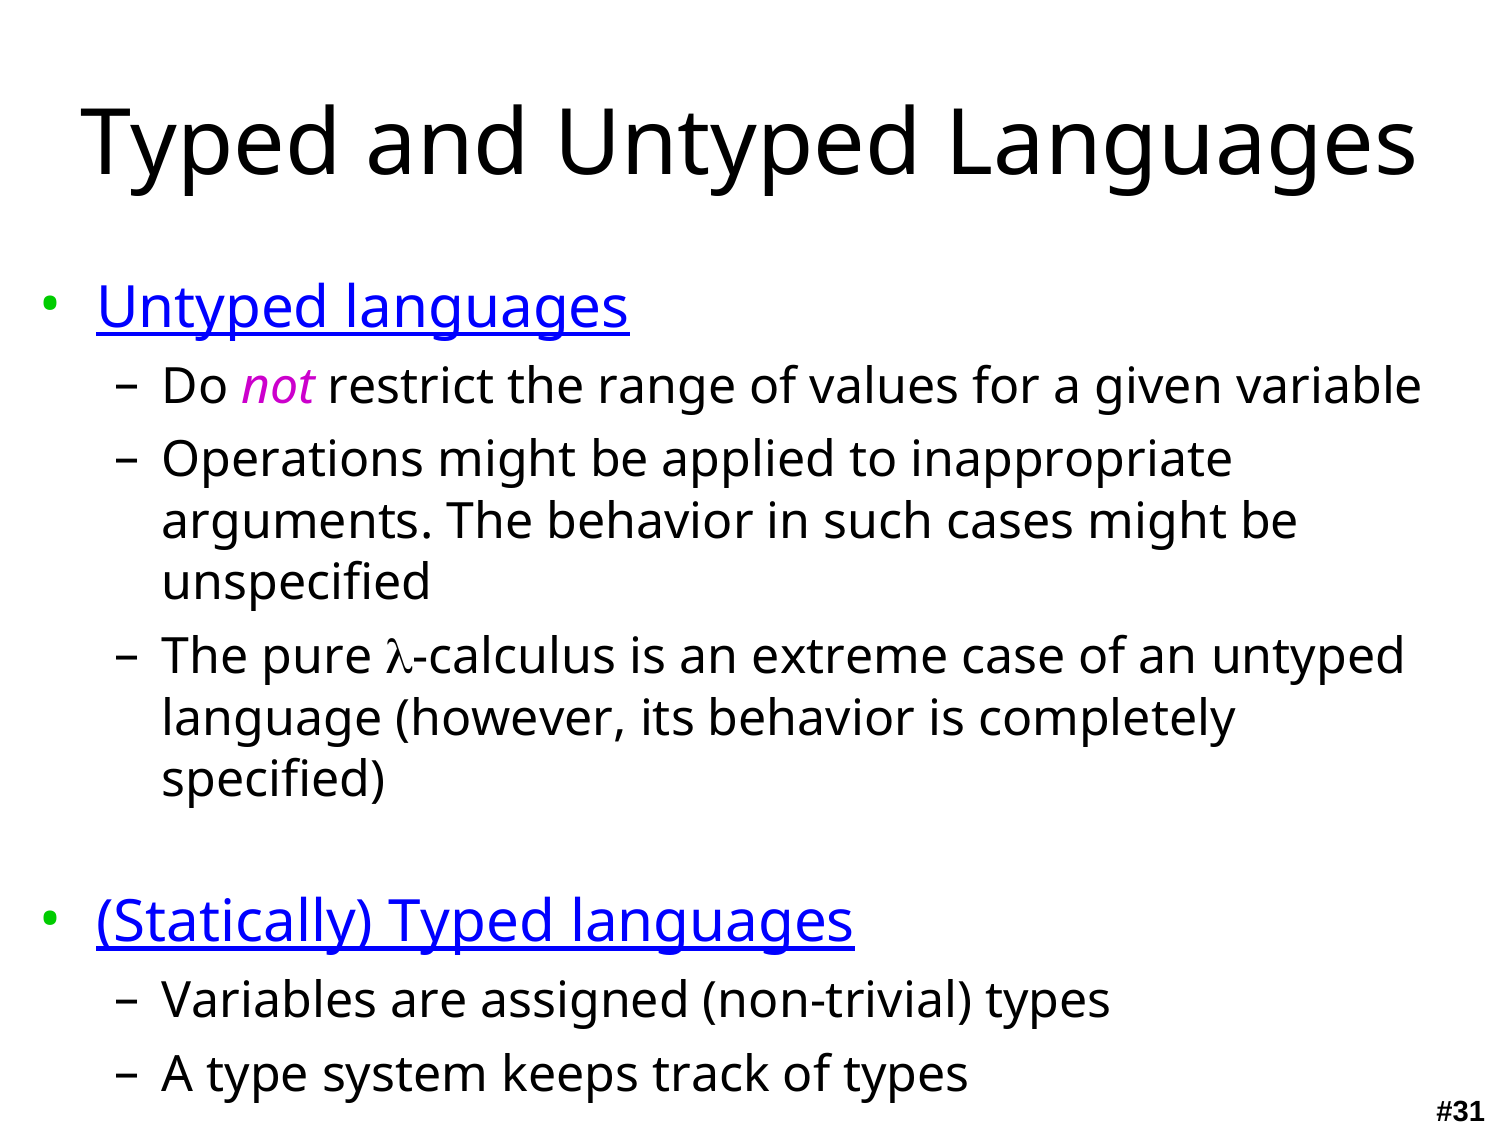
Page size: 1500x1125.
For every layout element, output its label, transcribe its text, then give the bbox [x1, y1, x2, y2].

title Typed and Untyped Languages [24, 45, 1476, 233]
list Untyped languages Do not restrict the range of values for a given variable Operations might be applied to inappropriate arguments. The behavior in such cases might be unspecified The pure -calculus is an extreme case of an untyped language (however, its behavior is completely specified) (Statically) Typed languages Variables are assigned (non-trivial) types A type system keeps track of types Types might or might not appear in the program itself Languages can be explicitly typed or implicitly typed [24, 262, 1476, 1101]
